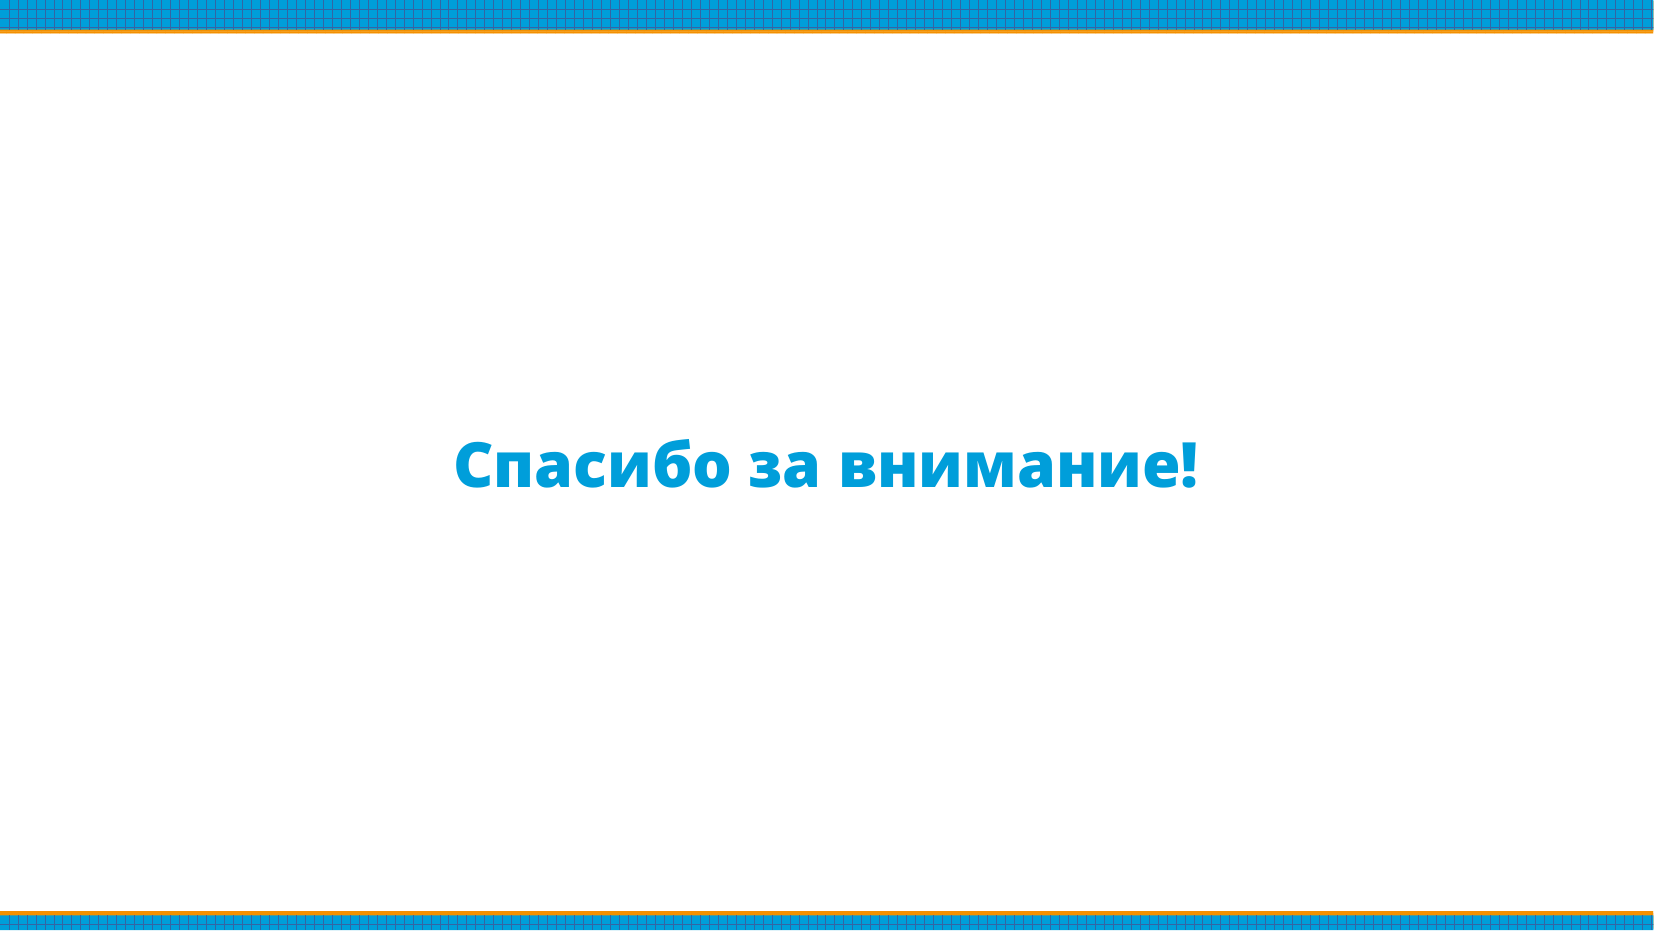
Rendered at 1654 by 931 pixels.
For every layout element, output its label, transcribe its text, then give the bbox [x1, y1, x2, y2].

subtitle Спасибо за внимание! [82, 103, 1571, 824]
